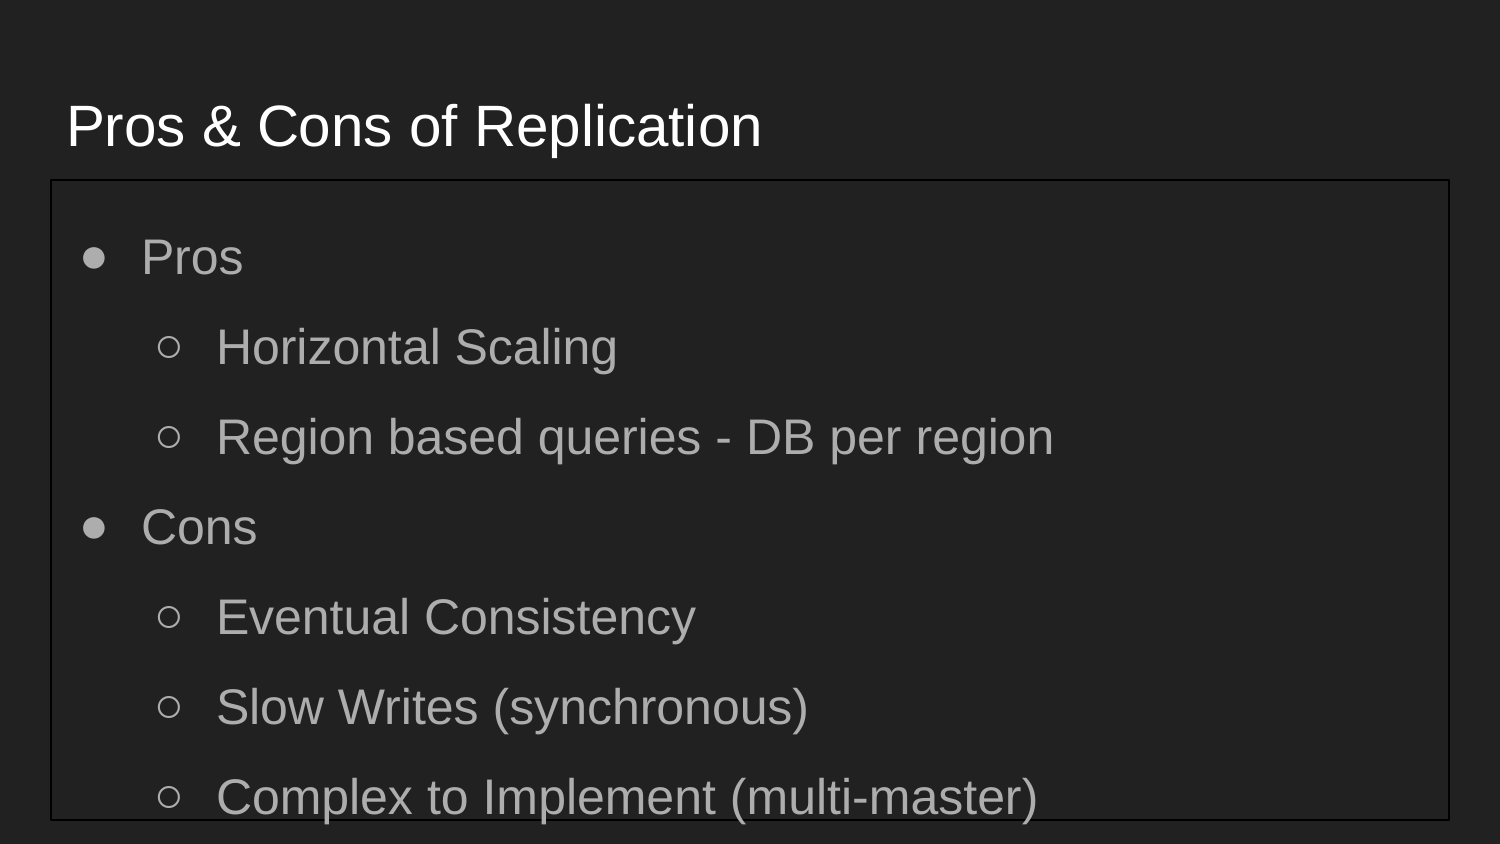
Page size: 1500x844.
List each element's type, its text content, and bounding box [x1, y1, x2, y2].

list Pros Horizontal Scaling Region based queries - DB per region Cons Eventual Consistency Slow Writes (synchronous) Complex to Implement (multi-master) [51, 179, 1449, 820]
title Pros & Cons of Replication [51, 72, 1449, 167]
